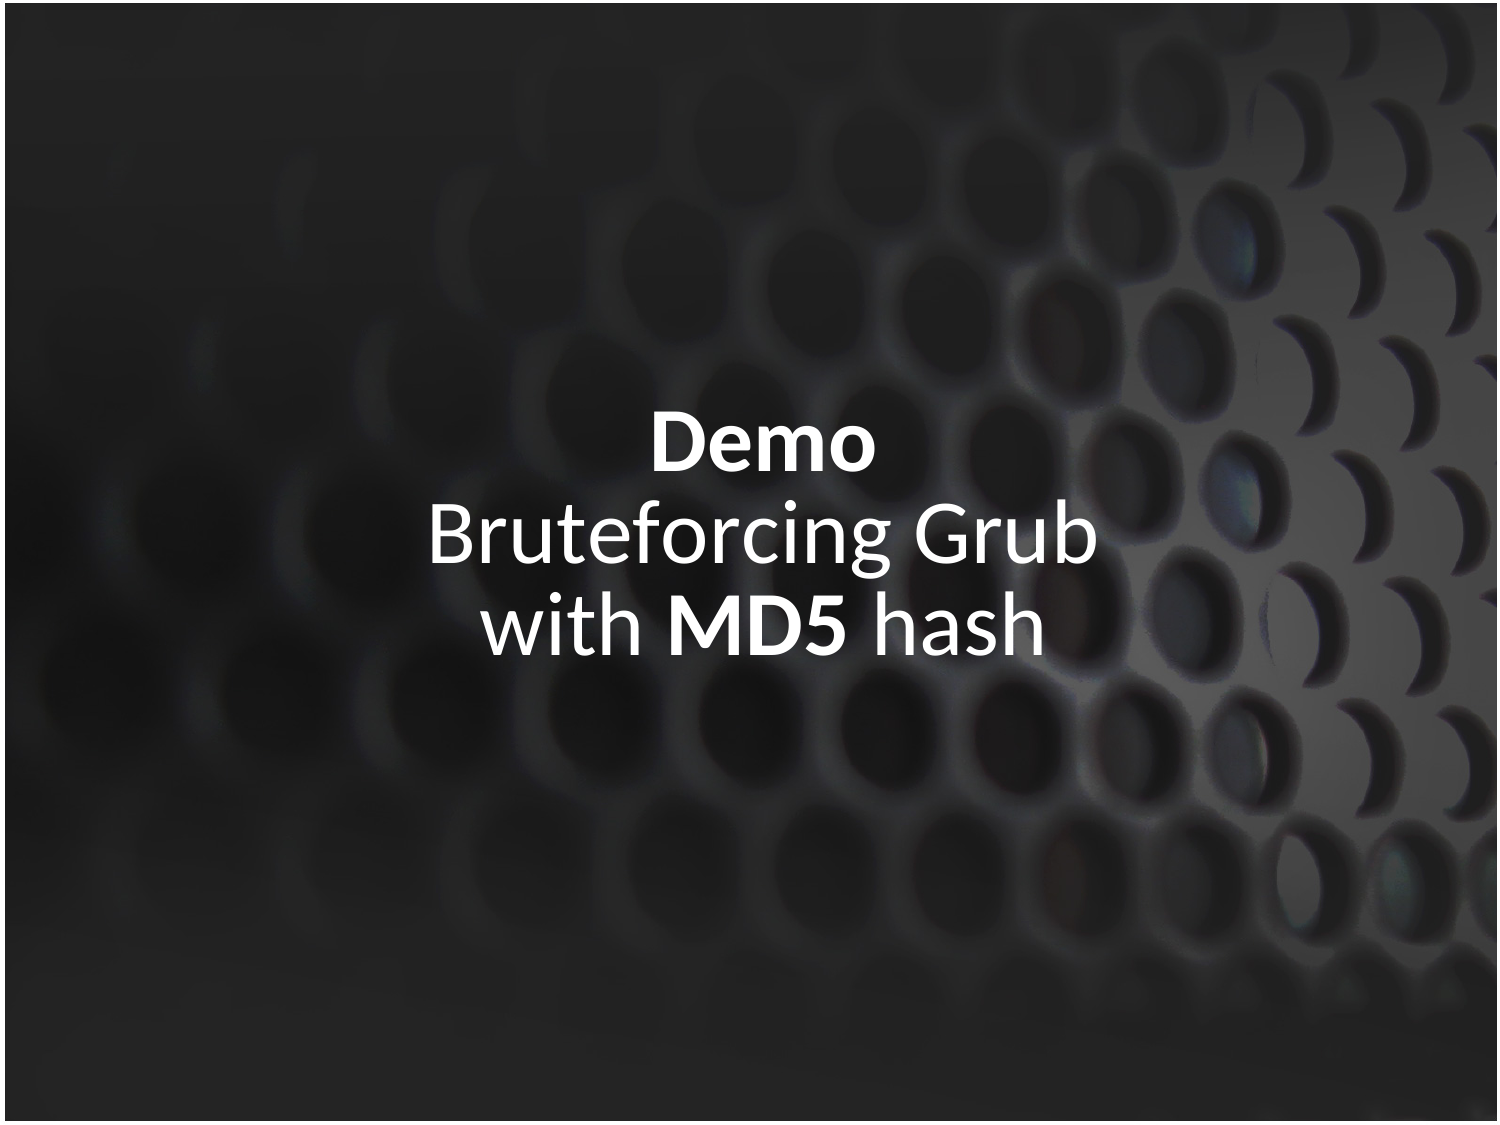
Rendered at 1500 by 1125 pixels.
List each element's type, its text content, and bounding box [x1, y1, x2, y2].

title Demo Bruteforcing Grub with MD5 hash [88, 365, 1439, 717]
picture [0, 0, 1500, 1125]
